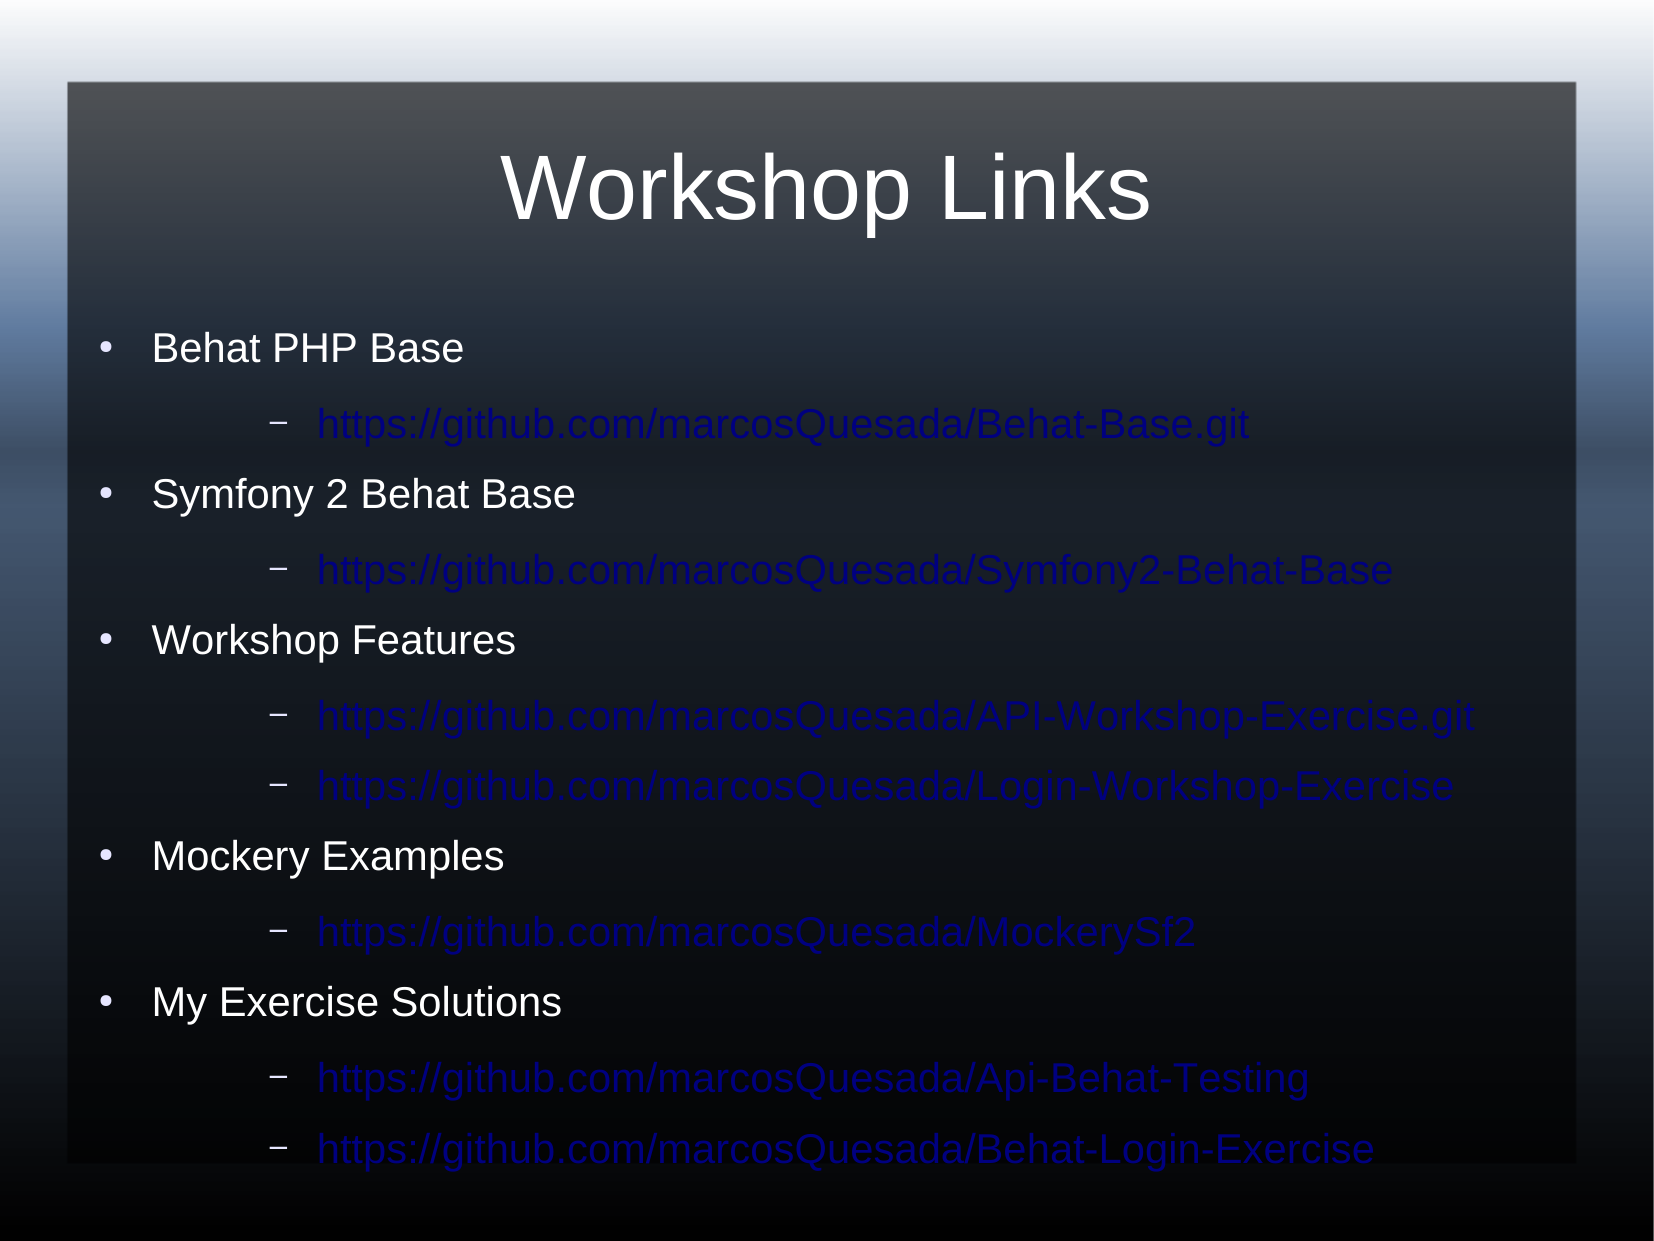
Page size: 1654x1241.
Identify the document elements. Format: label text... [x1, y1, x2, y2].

title Workshop Links [82, 84, 1571, 292]
picture [0, 0, 1654, 1241]
list Behat PHP Base https://github.com/marcosQuesada/Behat-Base.git Symfony 2 Behat Base https://github.com/marcosQuesada/Symfony2-Behat-Base Workshop Features https://github.com/marcosQuesada/API-Workshop-Exercise.git https://github.com/marcosQuesada/Login-Workshop-Exercise Mockery Examples https://github.com/marcosQuesada/MockerySf2 My Exercise Solutions https://github.com/marcosQuesada/Api-Behat-Testing https://github.com/marcosQuesada/Behat-Login-Exercise [80, 324, 1569, 1172]
